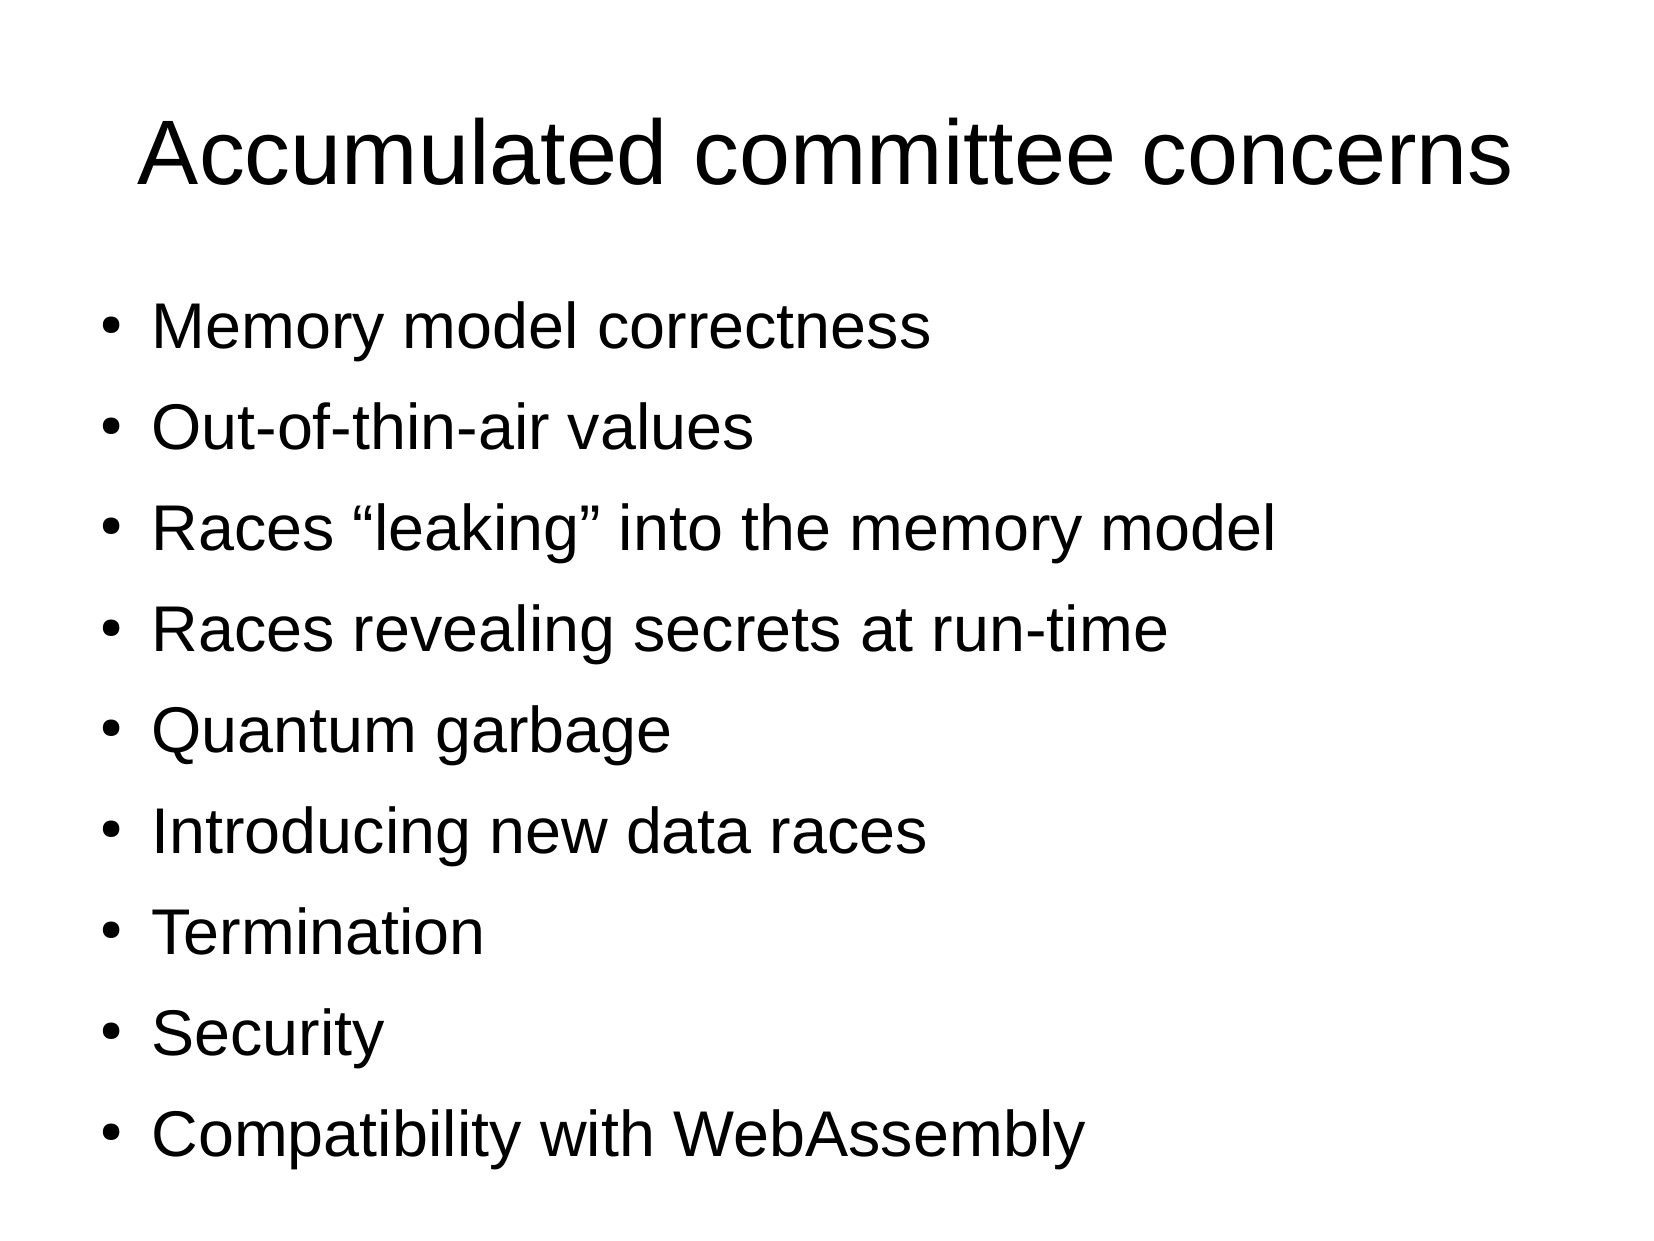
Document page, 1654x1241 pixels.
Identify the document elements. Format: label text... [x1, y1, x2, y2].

list Memory model correctness Out-of-thin-air values Races “leaking” into the memory model Races revealing secrets at run-time Quantum garbage Introducing new data races Termination Security Compatibility with WebAssembly [82, 290, 1571, 1171]
title Accumulated committee concerns [82, 49, 1571, 257]
